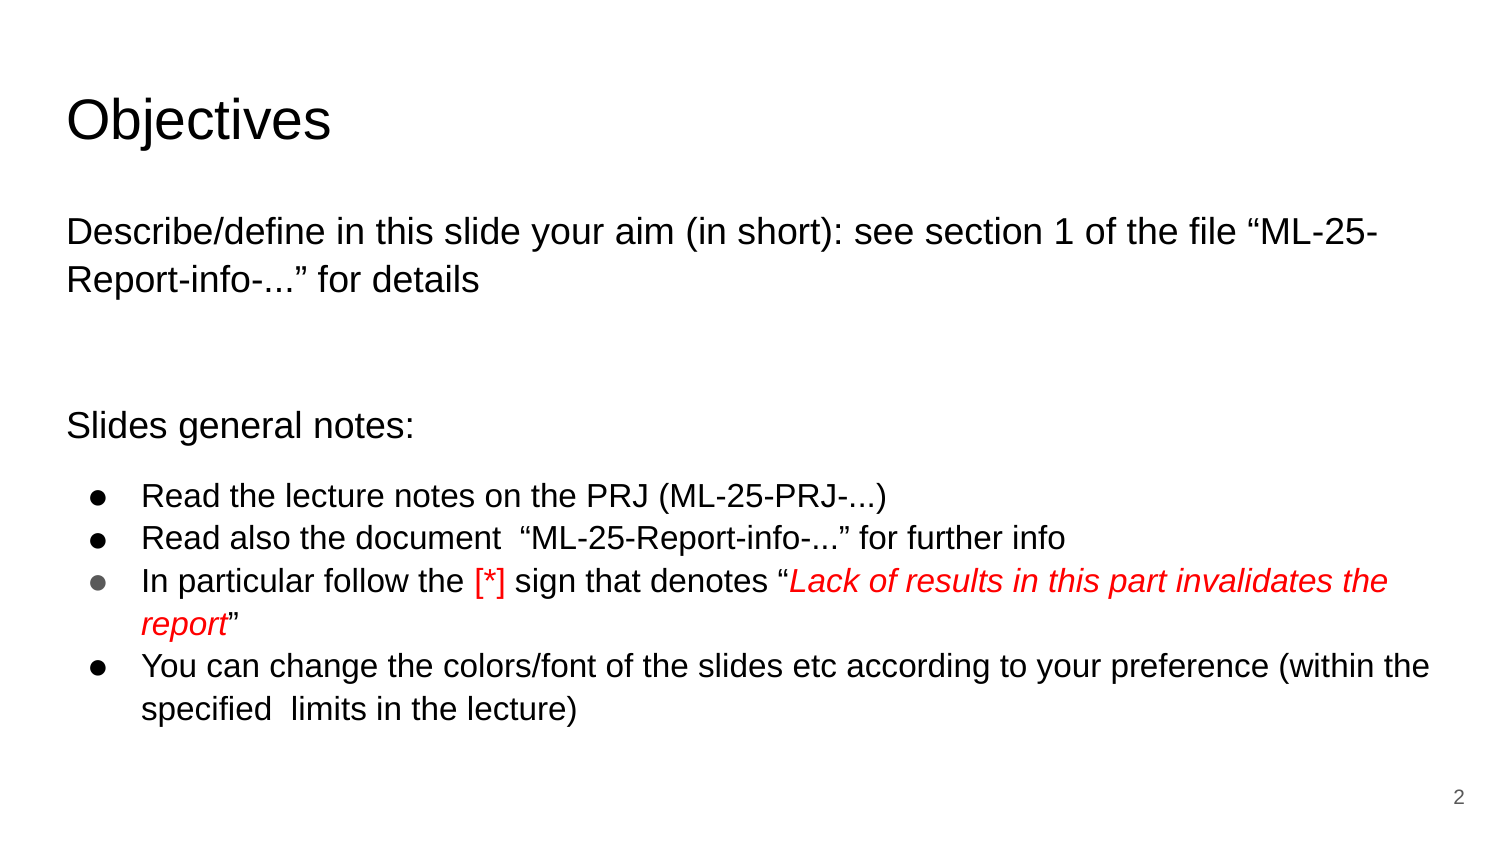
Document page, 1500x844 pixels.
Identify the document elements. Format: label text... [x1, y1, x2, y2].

title Objectives [51, 72, 1449, 167]
list Describe/define in this slide your aim (in short): see section 1 of the file “ML-25-Report-info-...” for details Slides general notes: Read the lecture notes on the PRJ (ML-25-PRJ-...) Read also the document “ML-25-Report-info-...” for further info In particular follow the [*] sign that denotes “Lack of results in this part invalidates the report” You can change the colors/font of the slides etc according to your preference (within the specified limits in the lecture) [51, 189, 1449, 750]
slide_number <number> [1389, 764, 1480, 830]
